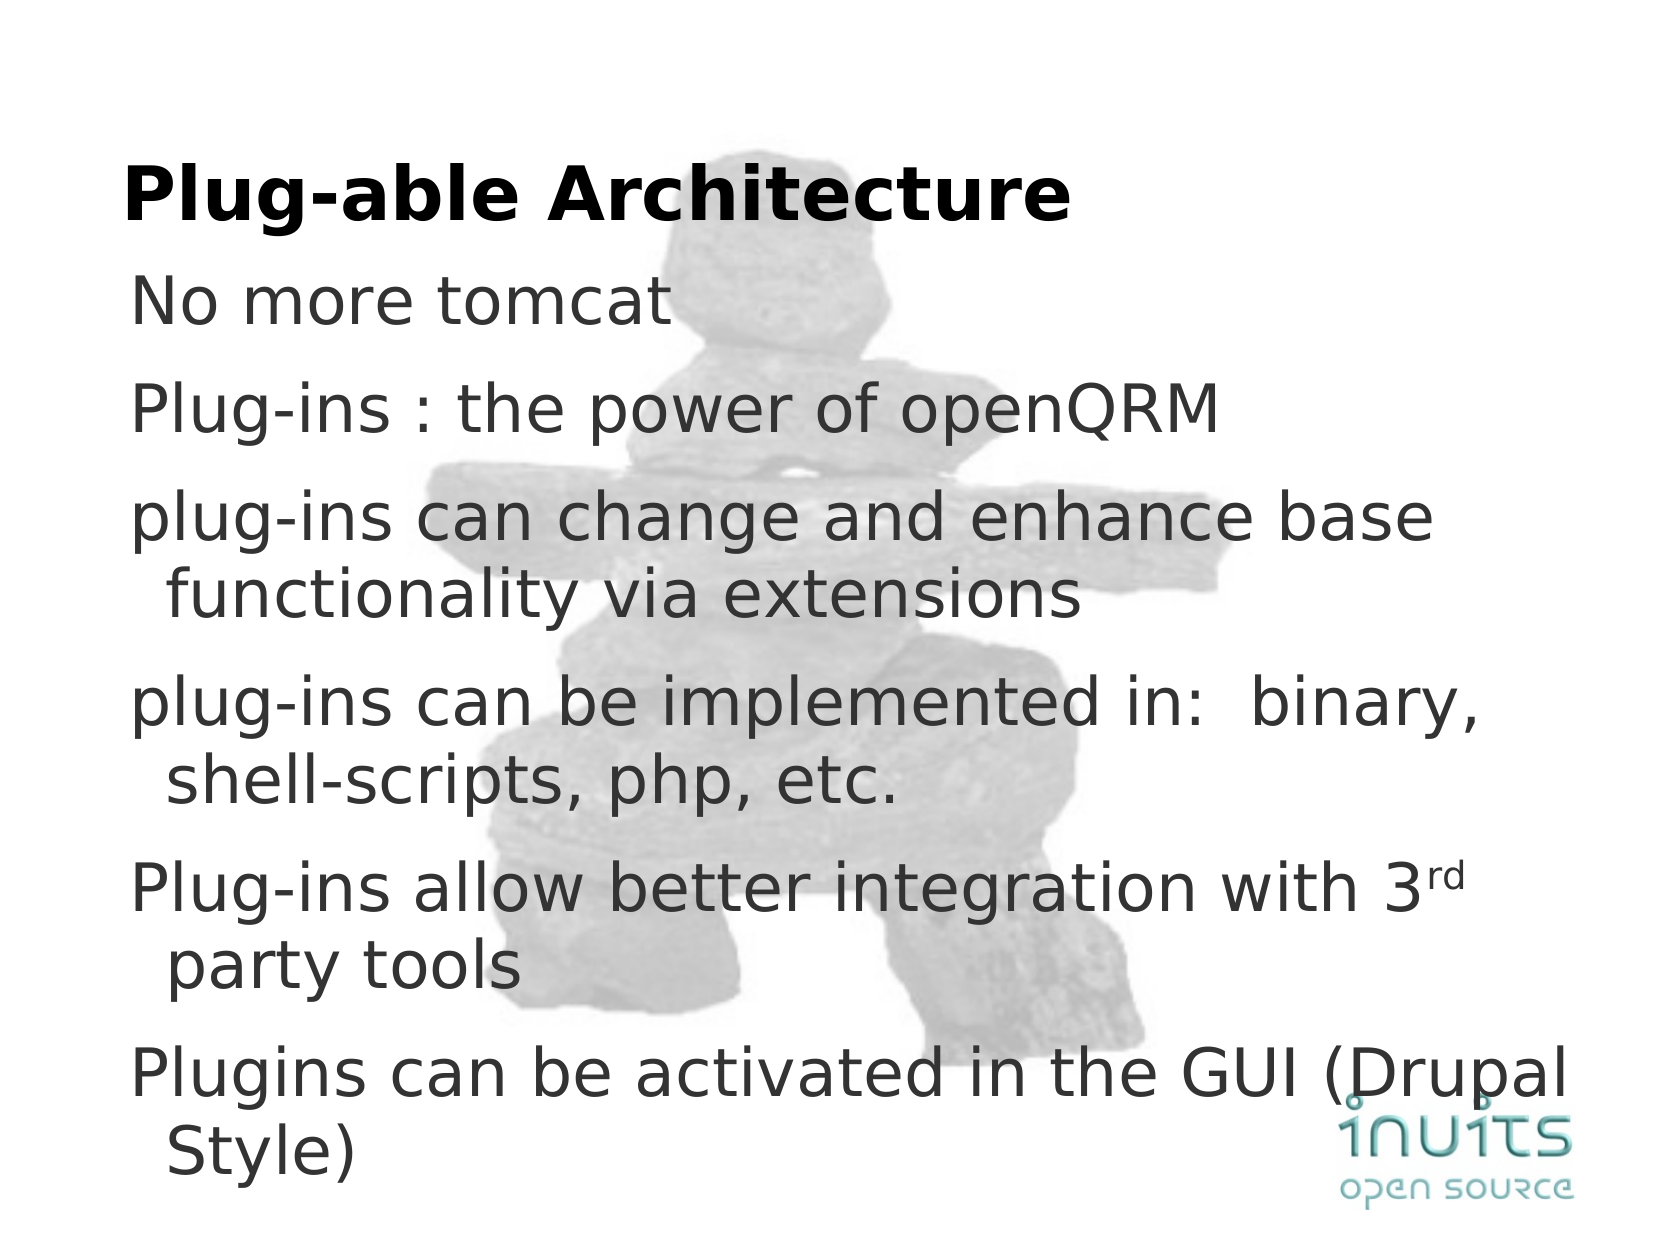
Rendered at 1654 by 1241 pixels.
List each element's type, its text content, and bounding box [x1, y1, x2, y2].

title Plug-able Architecture [121, 87, 1534, 302]
text_box No more tomcat Plug-ins : the power of openQRM plug-ins can change and enhance base functionality via extensions plug-ins can be implemented in: binary, shell-scripts, php, etc. Plug-ins allow better integration with 3rd party tools Plugins can be activated in the GUI (Drupal Style) [127, 262, 1587, 1241]
